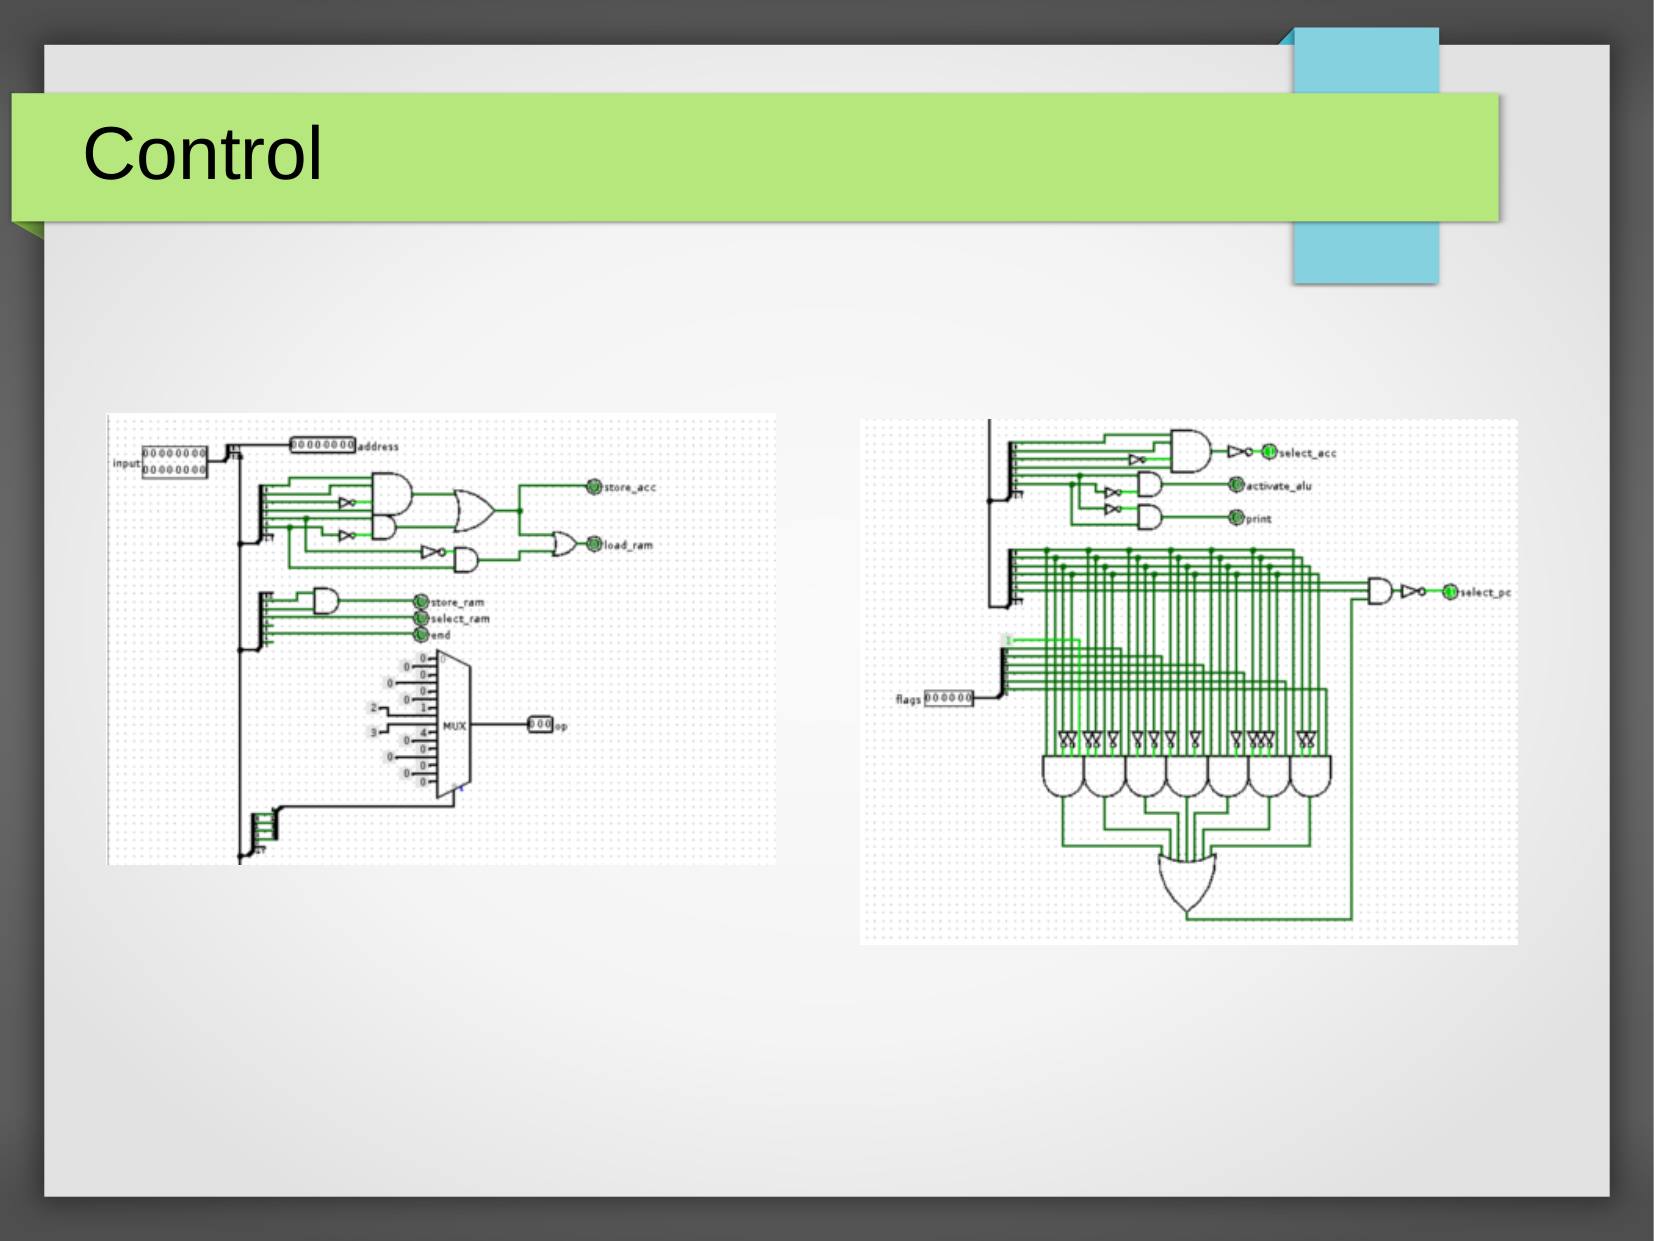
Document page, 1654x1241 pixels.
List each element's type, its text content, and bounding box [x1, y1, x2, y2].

picture [0, 0, 1654, 1241]
title Control [82, 94, 1264, 213]
